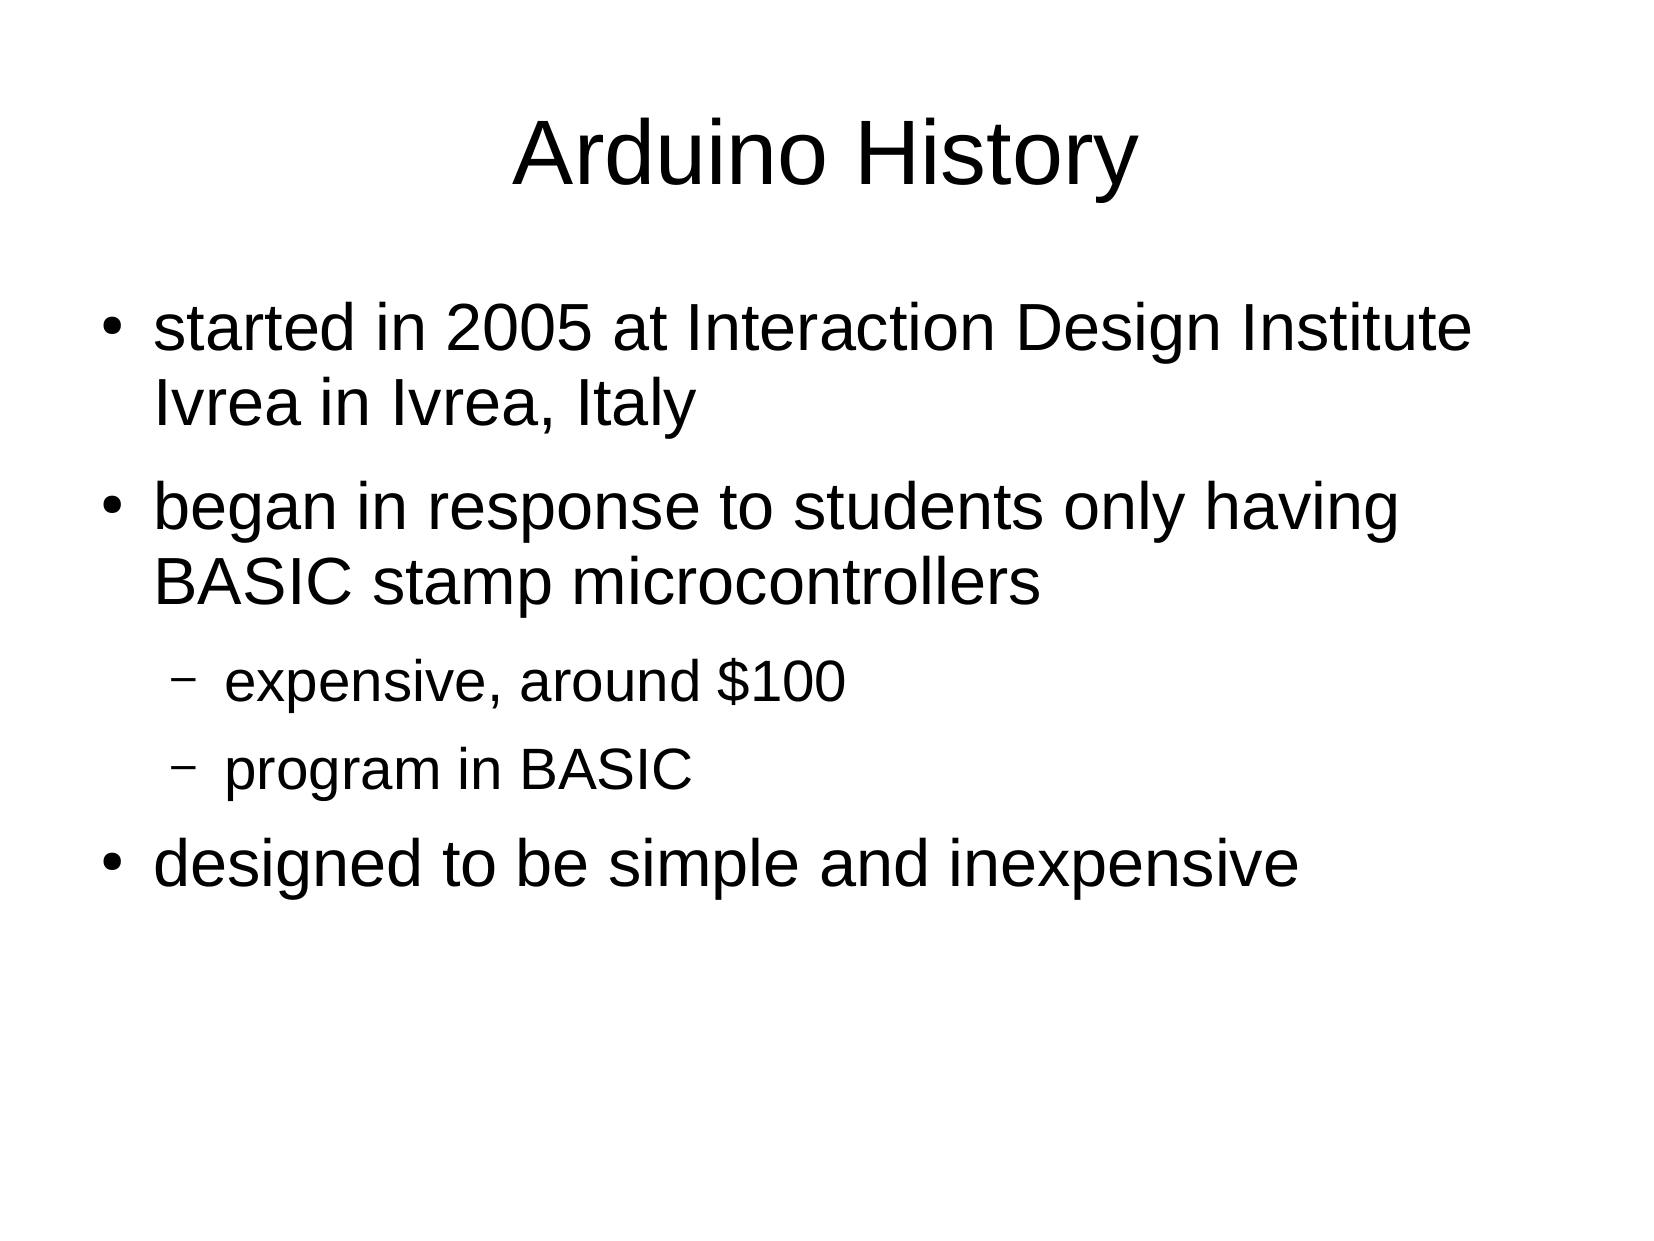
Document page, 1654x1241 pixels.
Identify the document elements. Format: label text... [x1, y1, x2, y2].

list started in 2005 at Interaction Design Institute Ivrea in Ivrea, Italy began in response to students only having BASIC stamp microcontrollers expensive, around $100 program in BASIC designed to be simple and inexpensive [82, 290, 1571, 1010]
title Arduino History [82, 49, 1571, 257]
